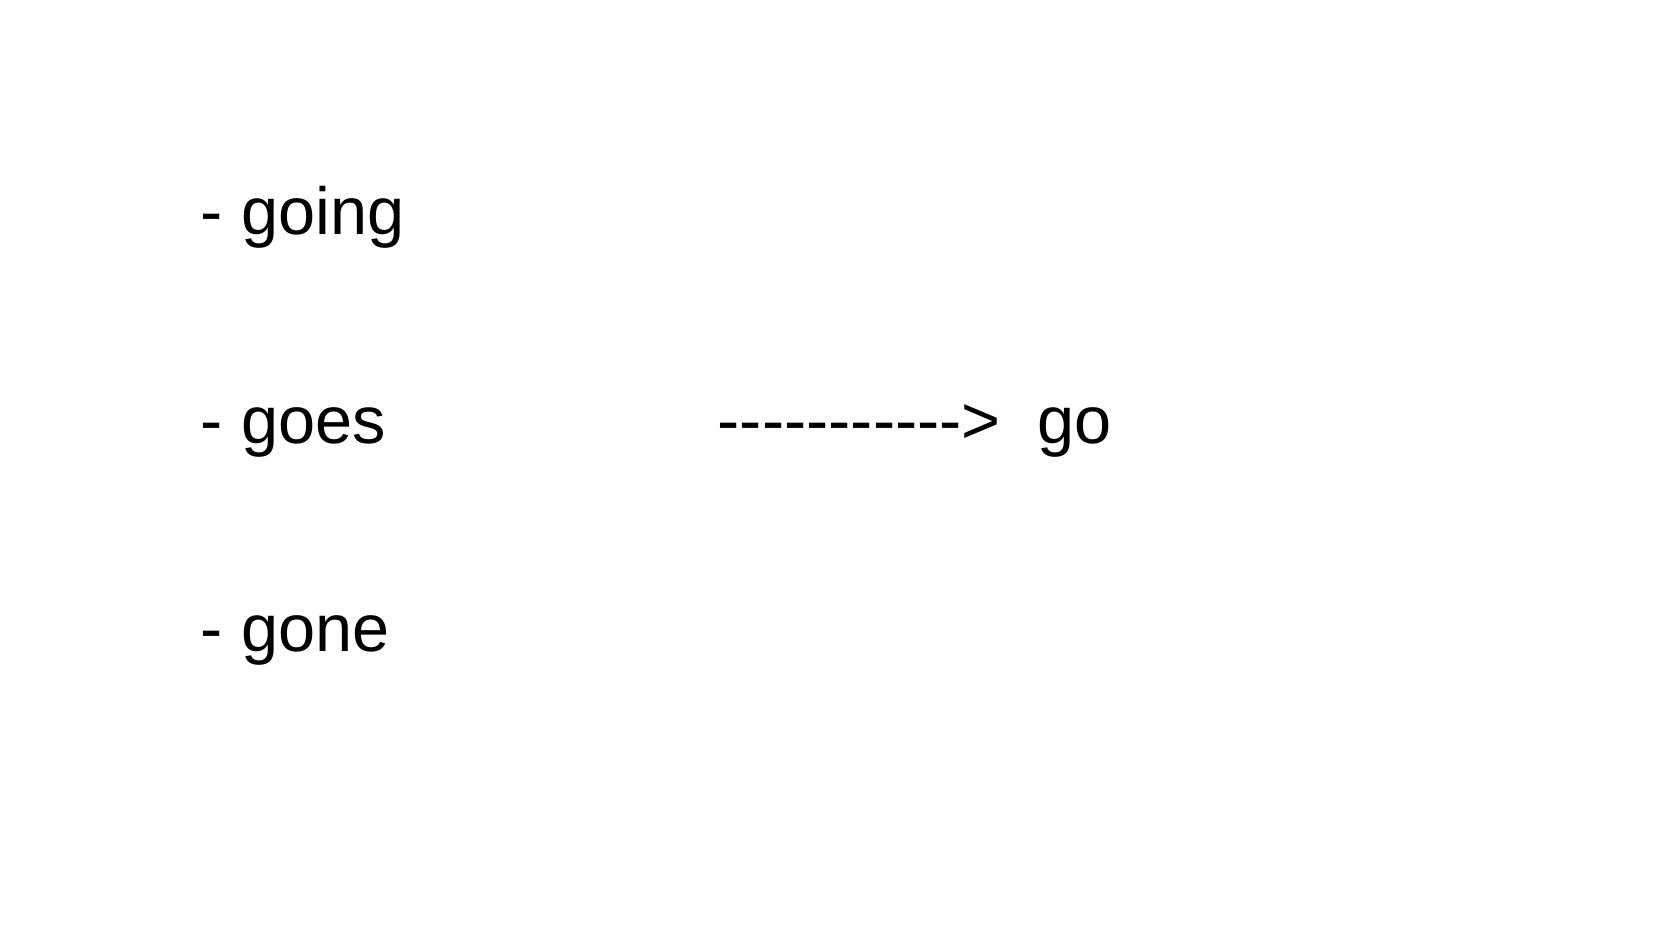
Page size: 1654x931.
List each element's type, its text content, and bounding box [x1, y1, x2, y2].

list - going - goes -----------> go - gone [129, 174, 1619, 931]
